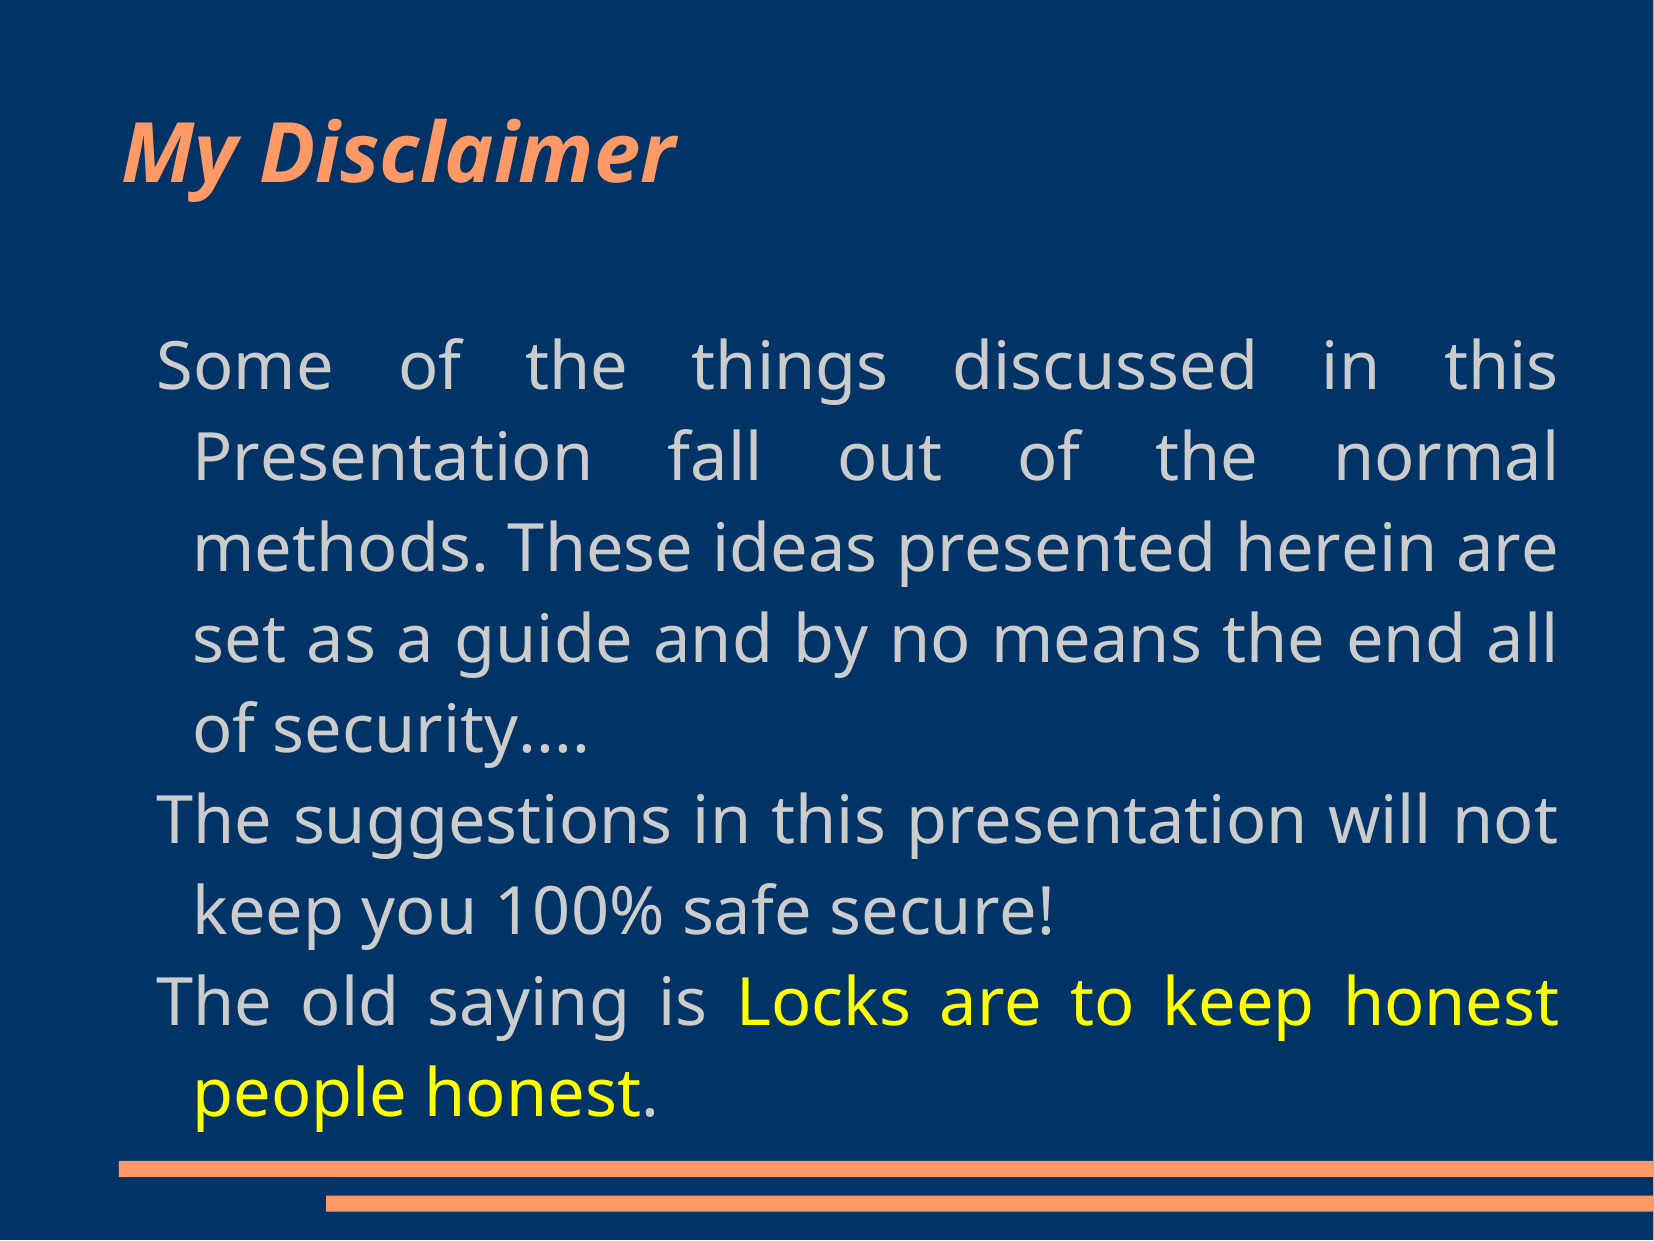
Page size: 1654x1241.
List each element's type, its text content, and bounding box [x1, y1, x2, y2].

title My Disclaimer [121, 46, 1534, 254]
subtitle Some of the things discussed in this Presentation fall out of the normal methods. These ideas presented herein are set as a guide and by no means the end all of security.... The suggestions in this presentation will not keep you 100% safe secure! The old saying is Locks are to keep honest people honest. [121, 322, 1561, 1133]
